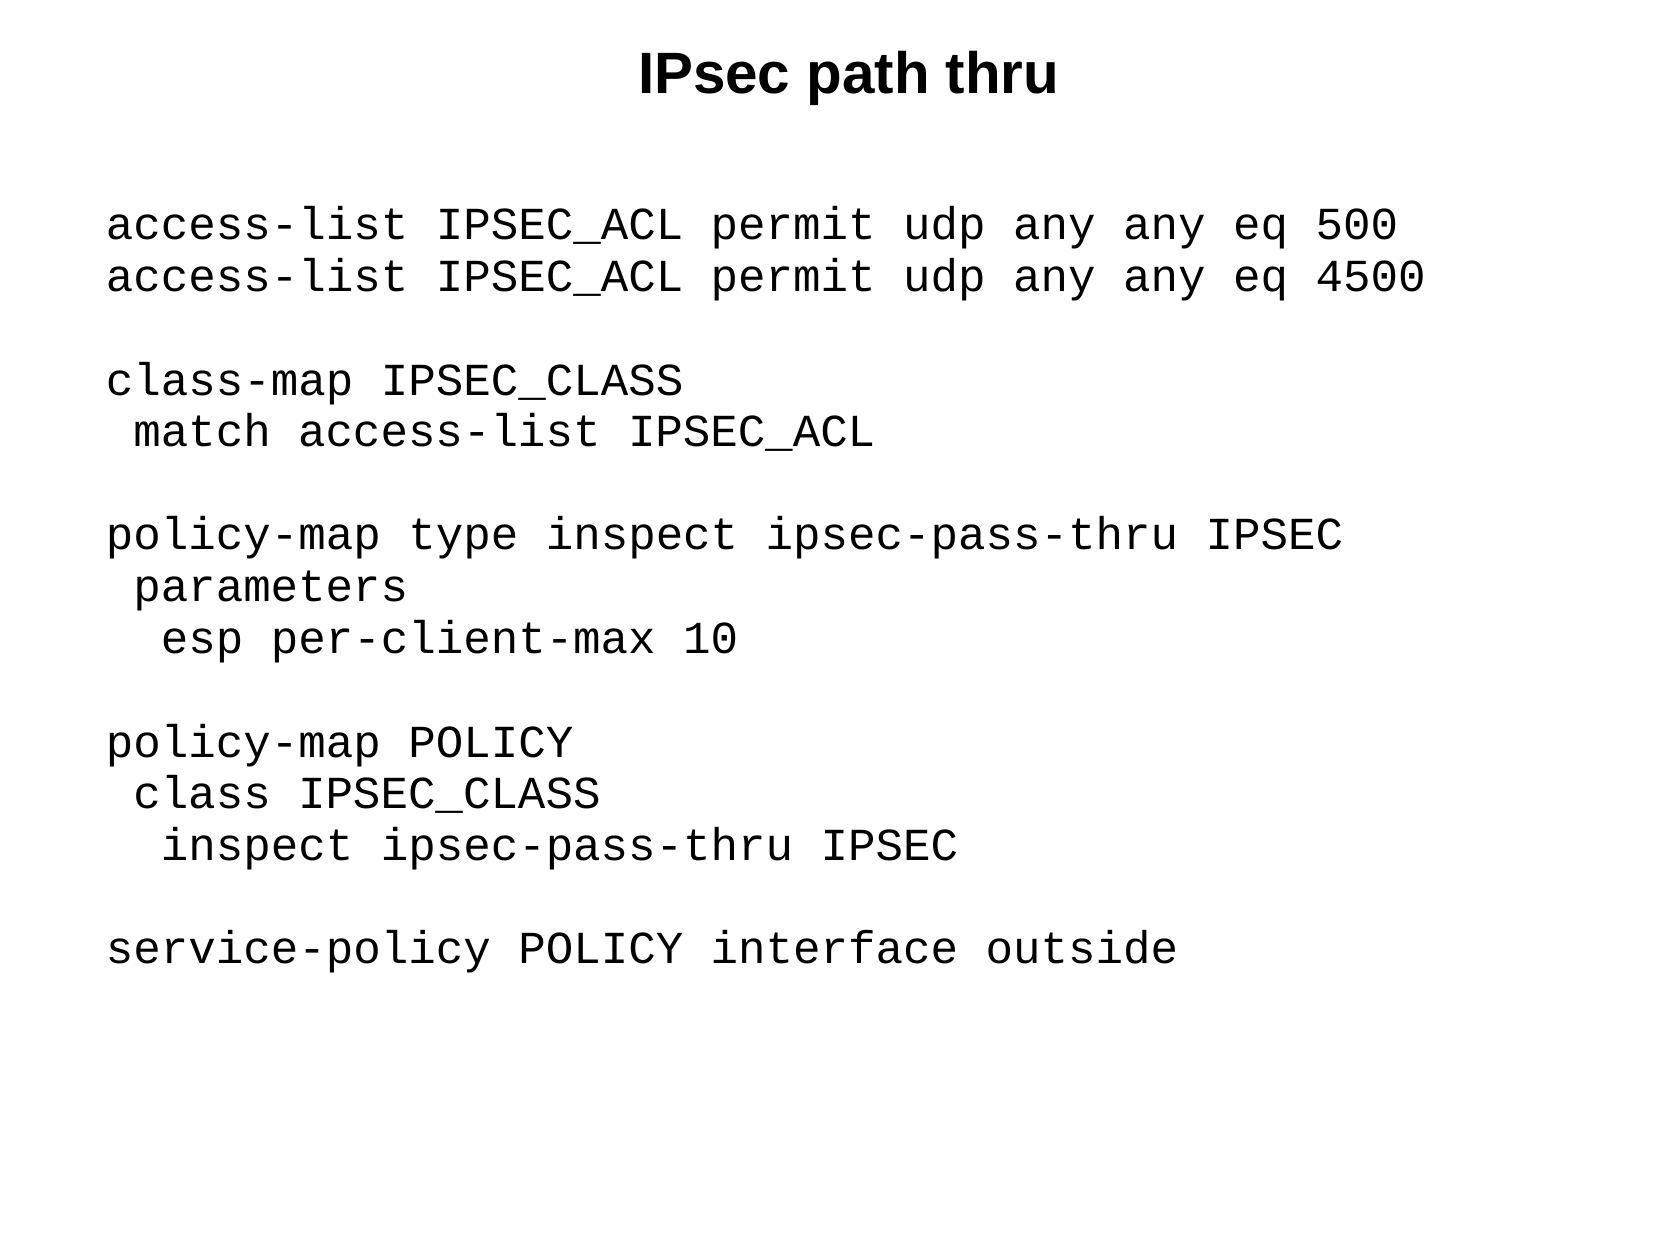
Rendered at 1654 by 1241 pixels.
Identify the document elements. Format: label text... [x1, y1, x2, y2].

text_box IPsec path thru [64, 37, 1613, 113]
list access-list IPSEC_ACL permit udp any any eq 500 access-list IPSEC_ACL permit udp any any eq 4500 class-map IPSEC_CLASS match access-list IPSEC_ACL policy-map type inspect ipsec-pass-thru IPSEC parameters esp per-client-max 10 policy-map POLICY class IPSEC_CLASS inspect ipsec-pass-thru IPSEC service-policy POLICY interface outside [105, 150, 1548, 1163]
